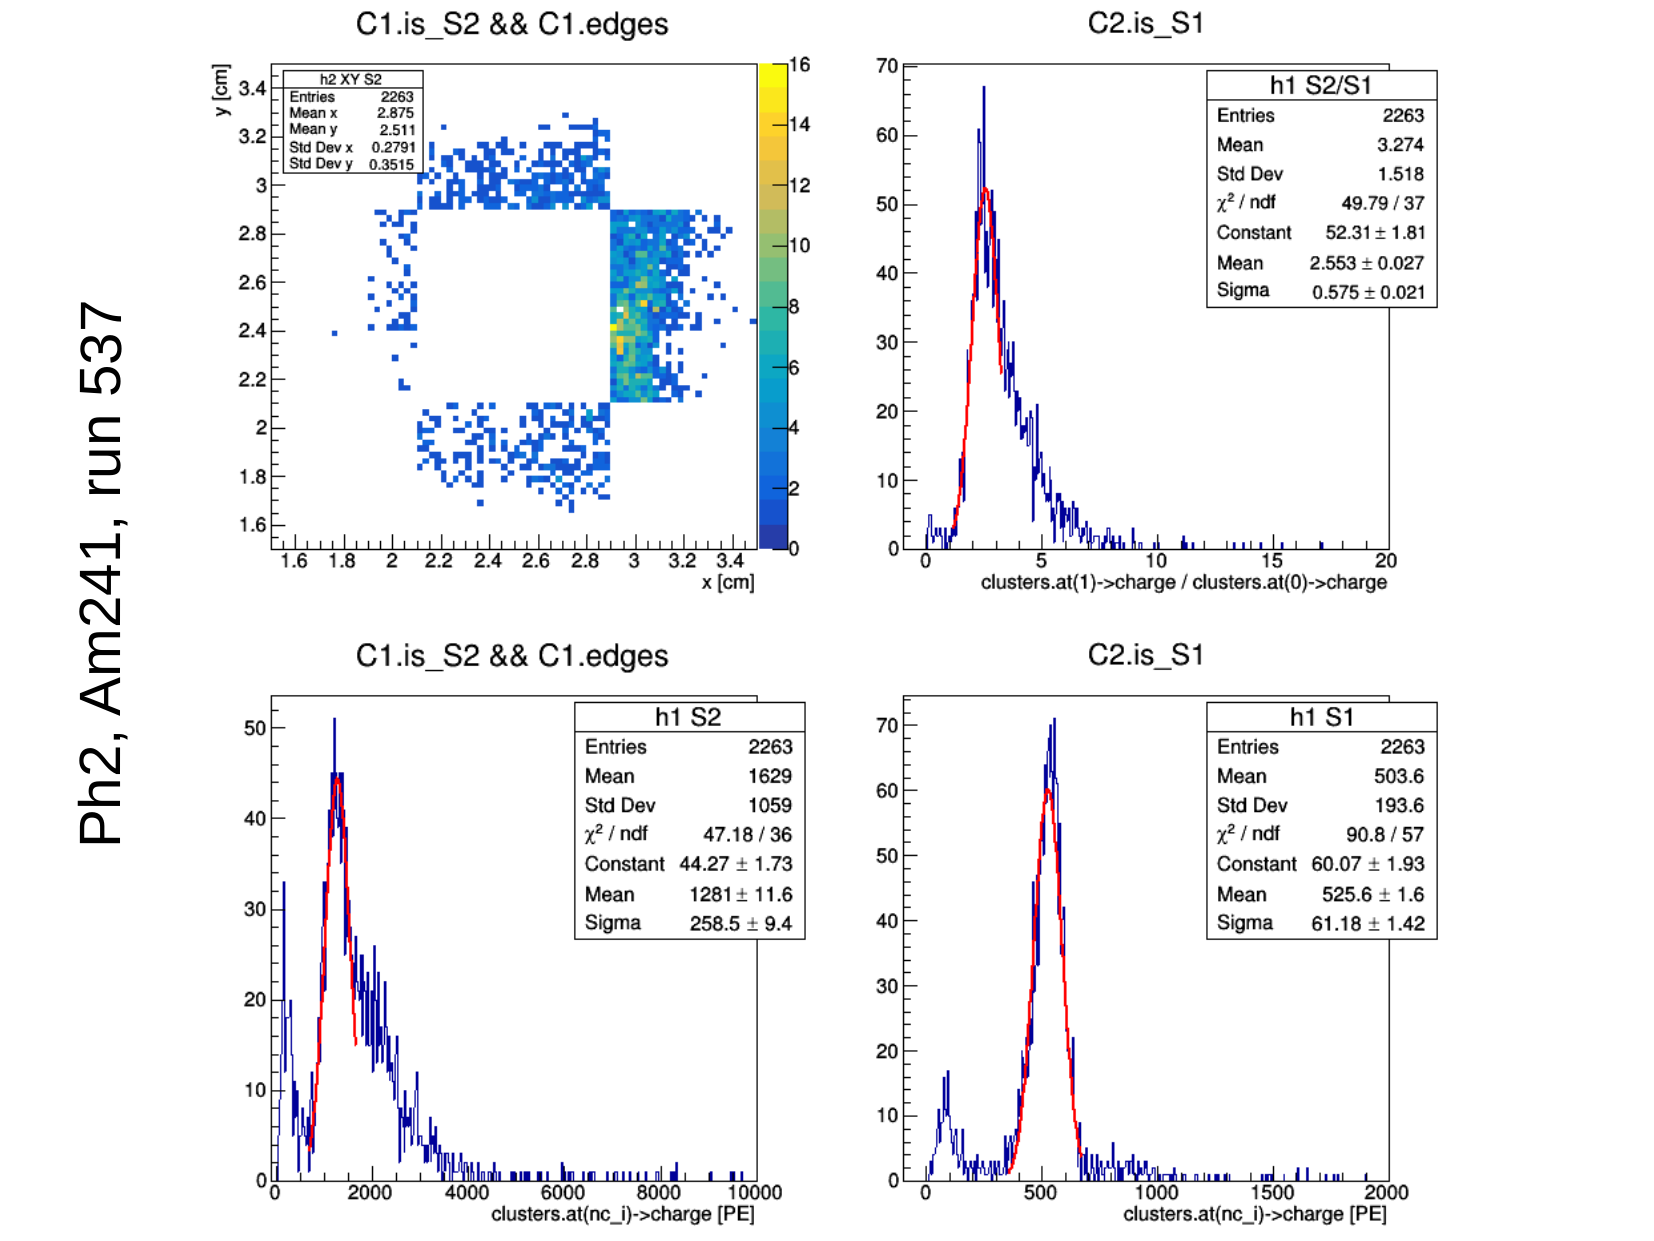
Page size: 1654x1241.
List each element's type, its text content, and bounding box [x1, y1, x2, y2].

picture [207, 0, 1446, 1239]
text_box Ph2, Am241, run 537 [60, 233, 196, 916]
